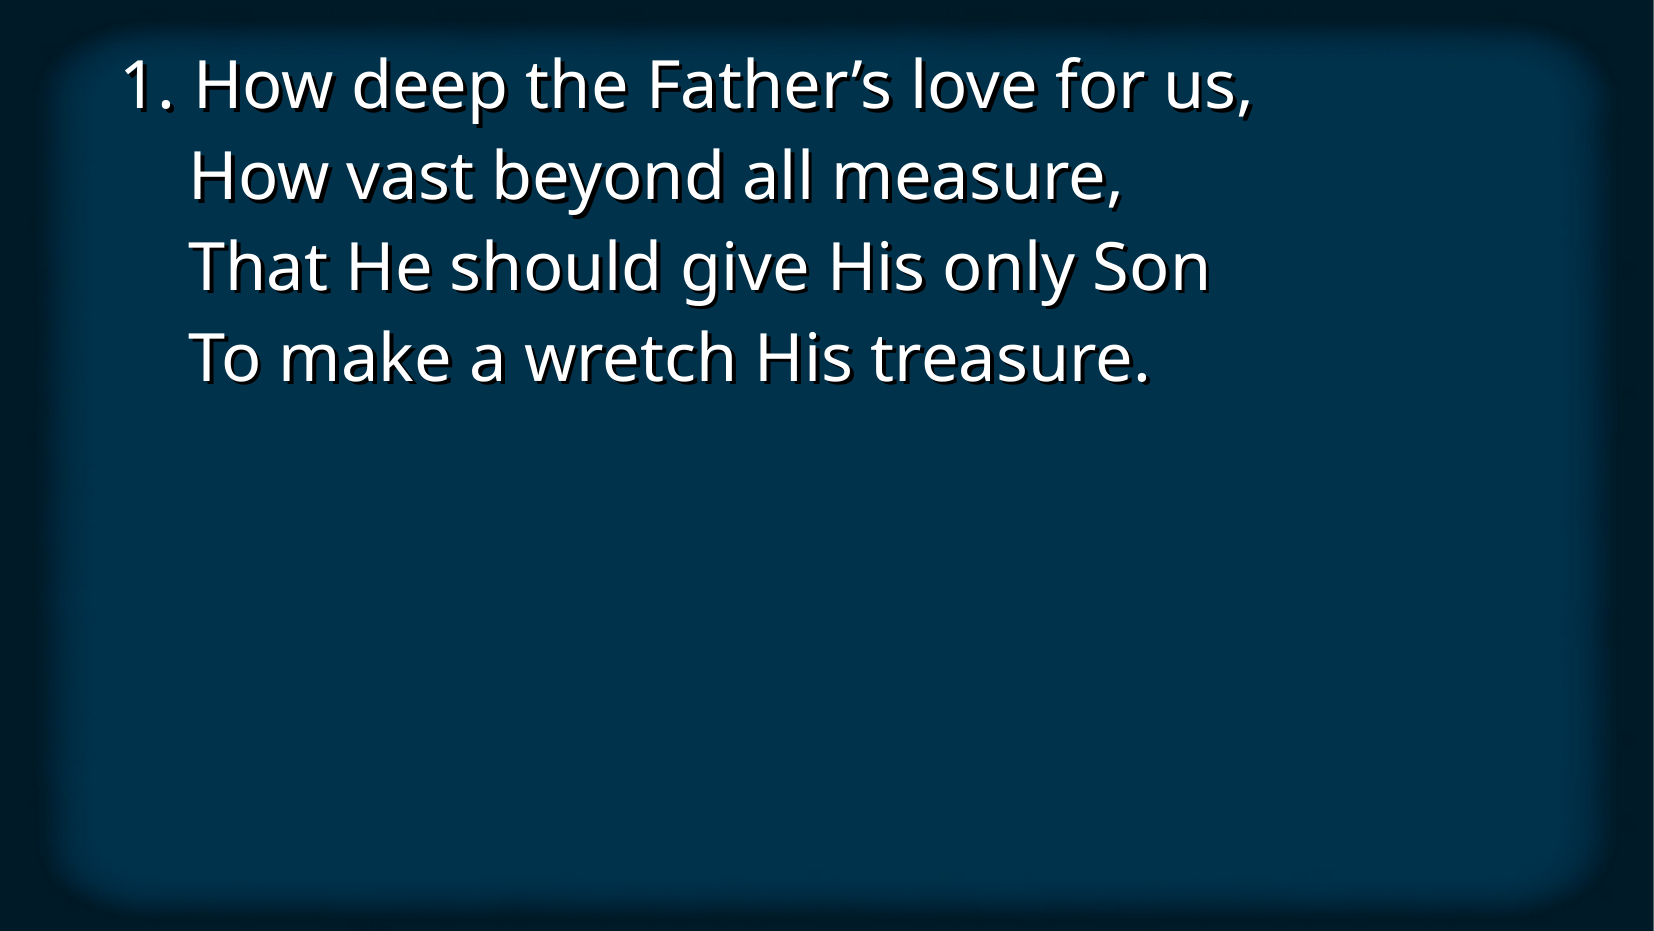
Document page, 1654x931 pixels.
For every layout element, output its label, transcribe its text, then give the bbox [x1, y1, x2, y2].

picture [0, 0, 1654, 931]
text_box 1. How deep the Father’s love for us, How vast beyond all measure, That He should give His only Son To make a wretch His treasure. [105, 30, 1561, 400]
